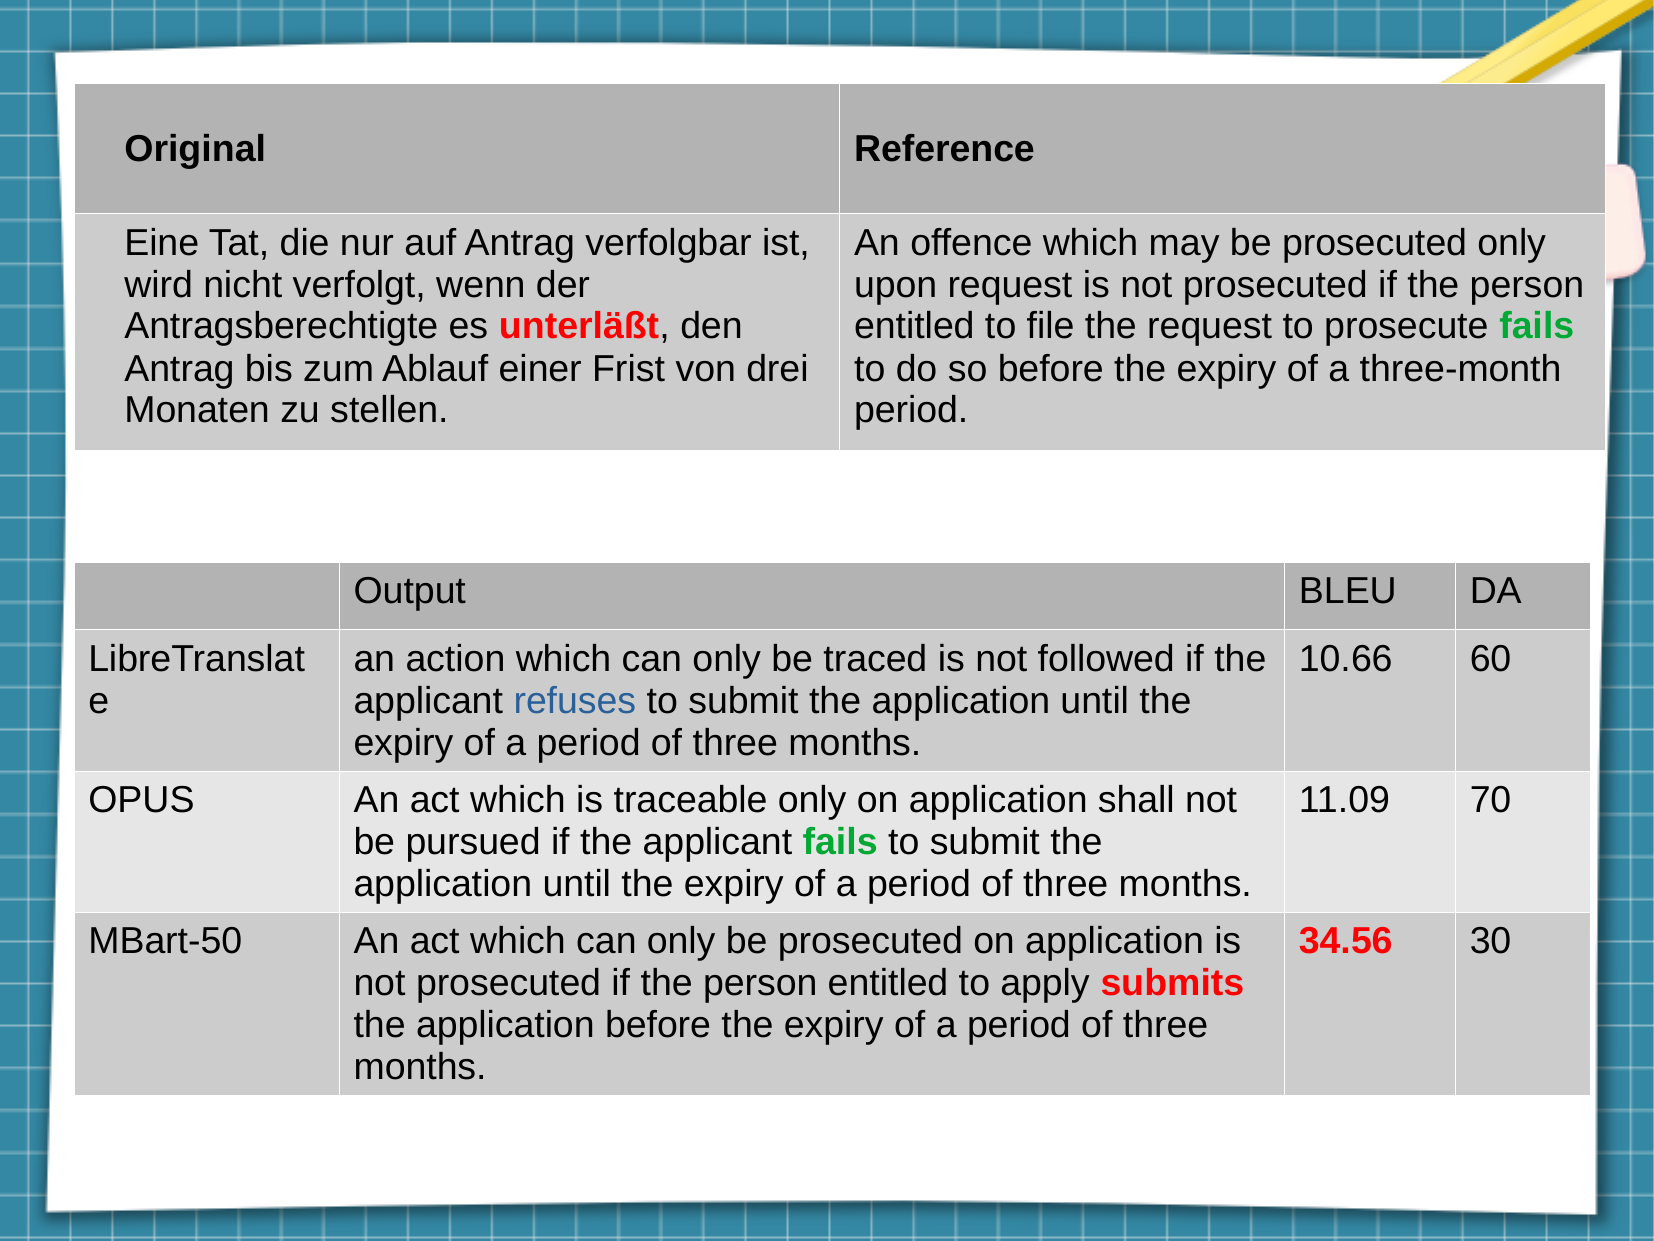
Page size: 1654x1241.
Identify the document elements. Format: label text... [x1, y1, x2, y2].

table_cell 30 [1456, 913, 1590, 1095]
table_header Output [340, 563, 1284, 629]
table_cell 11.09 [1285, 772, 1455, 912]
table_cell An act which can only be prosecuted on application is not prosecuted if the person entitled to apply submits the application before the expiry of a period of three months. [340, 913, 1284, 1095]
table_cell MBart-50 [75, 913, 339, 1095]
table_header Original [75, 84, 839, 213]
table_cell OPUS [75, 772, 339, 912]
table_cell 34.56 [1285, 913, 1455, 1095]
table_header BLEU [1285, 563, 1455, 629]
table_cell Eine Tat, die nur auf Antrag verfolgbar ist, wird nicht verfolgt, wenn der Antragsberechtigte es unterläßt, den Antrag bis zum Ablauf einer Frist von drei Monaten zu stellen. [75, 214, 839, 450]
picture [0, 0, 1654, 1241]
table_cell 10.66 [1285, 630, 1455, 771]
table_cell LibreTranslate [75, 630, 339, 771]
table_cell an action which can only be traced is not followed if the applicant refuses to submit the application until the expiry of a period of three months. [340, 630, 1284, 771]
table_header Reference [840, 84, 1605, 213]
table_cell 70 [1456, 772, 1590, 912]
table_cell An offence which may be prosecuted only upon request is not prosecuted if the person entitled to file the request to prosecute fails to do so before the expiry of a three-month period. [840, 214, 1605, 450]
table_header [75, 563, 339, 629]
table_cell 60 [1456, 630, 1590, 771]
table_cell An act which is traceable only on application shall not be pursued if the applicant fails to submit the application until the expiry of a period of three months. [340, 772, 1284, 912]
table_header DA [1456, 563, 1590, 629]
